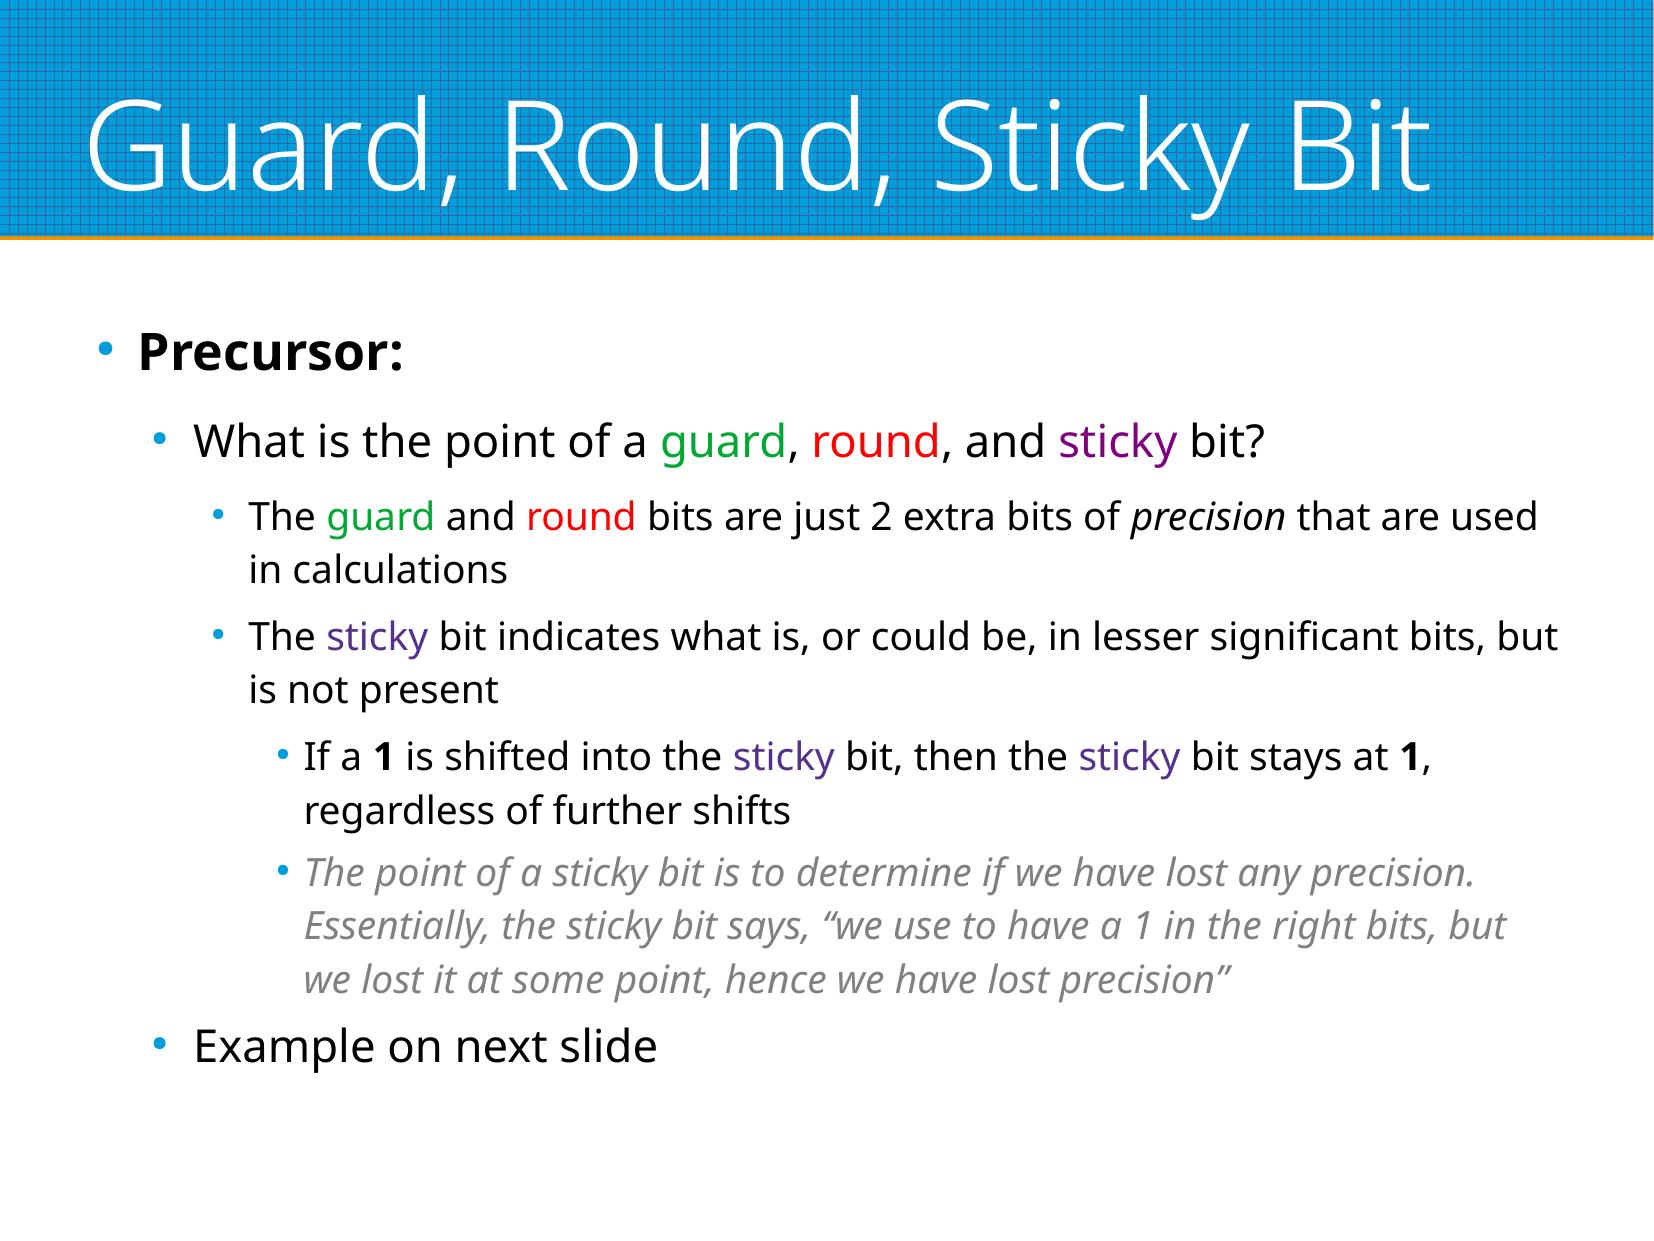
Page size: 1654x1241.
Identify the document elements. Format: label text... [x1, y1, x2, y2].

list Precursor: What is the point of a guard, round, and sticky bit? The guard and round bits are just 2 extra bits of precision that are used in calculations The sticky bit indicates what is, or could be, in lesser significant bits, but is not present If a 1 is shifted into the sticky bit, then the sticky bit stays at 1, regardless of further shifts The point of a sticky bit is to determine if we have lost any precision. Essentially, the sticky bit says, ‘‘we use to have a 1 in the right bits, but we lost it at some point, hence we have lost precision’’ Example on next slide [82, 314, 1563, 1081]
title Guard, Round, Sticky Bit [82, 19, 1571, 227]
